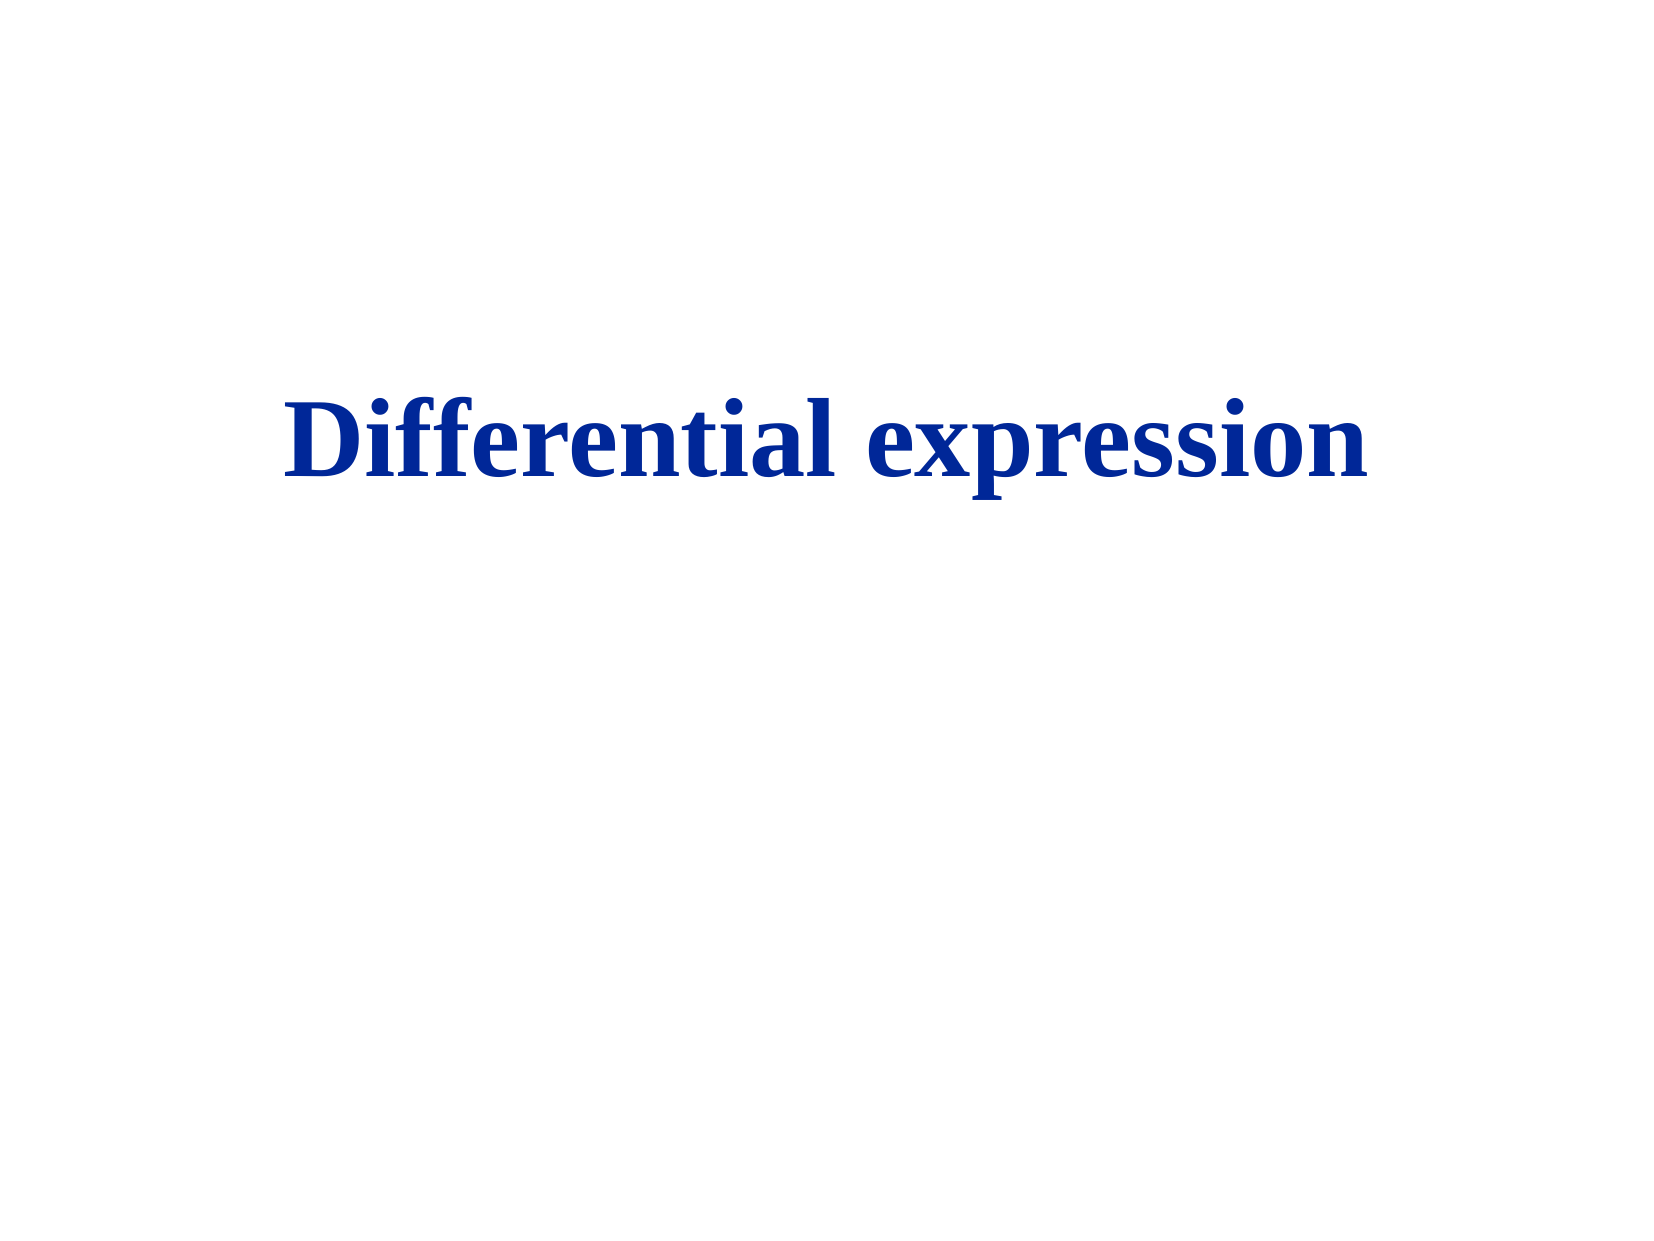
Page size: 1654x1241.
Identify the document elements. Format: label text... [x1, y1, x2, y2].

title Differential expression [82, 315, 1571, 563]
